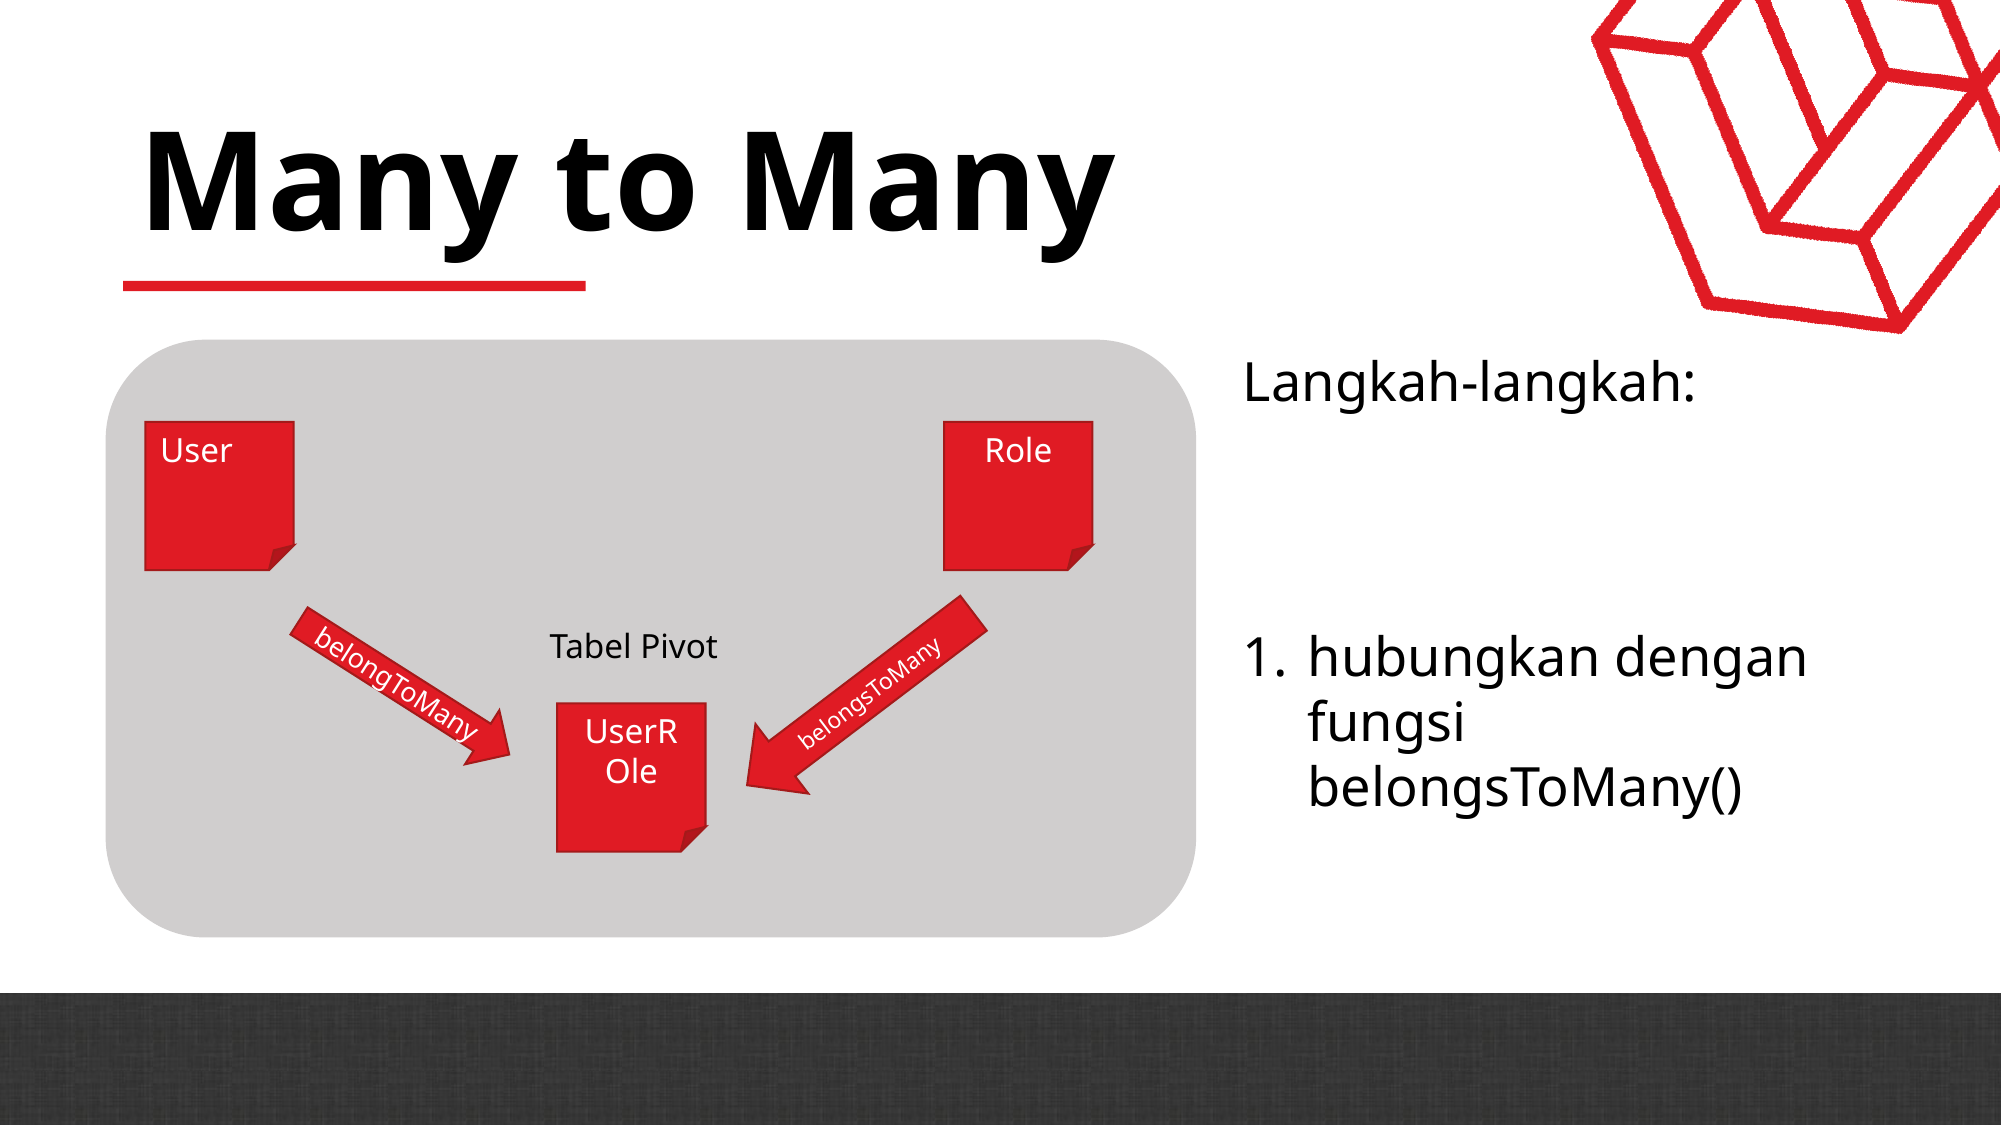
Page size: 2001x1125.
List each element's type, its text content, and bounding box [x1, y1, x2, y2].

text_box User [145, 421, 294, 571]
text_box Role [944, 421, 1093, 571]
picture [1567, 0, 2000, 339]
text_box Tabel Pivot [534, 617, 734, 673]
text_box belongsToMany [747, 595, 987, 794]
text_box Many to Many [123, 85, 1188, 266]
text_box Langkah-langkah: hubungkan dengan fungsi belongsToMany() [1227, 339, 1914, 825]
text_box UserROle [557, 703, 706, 852]
text_box [0, 993, 2000, 1125]
text_box [105, 339, 1197, 938]
text_box belongToMany [290, 607, 510, 765]
text_box [123, 280, 586, 292]
